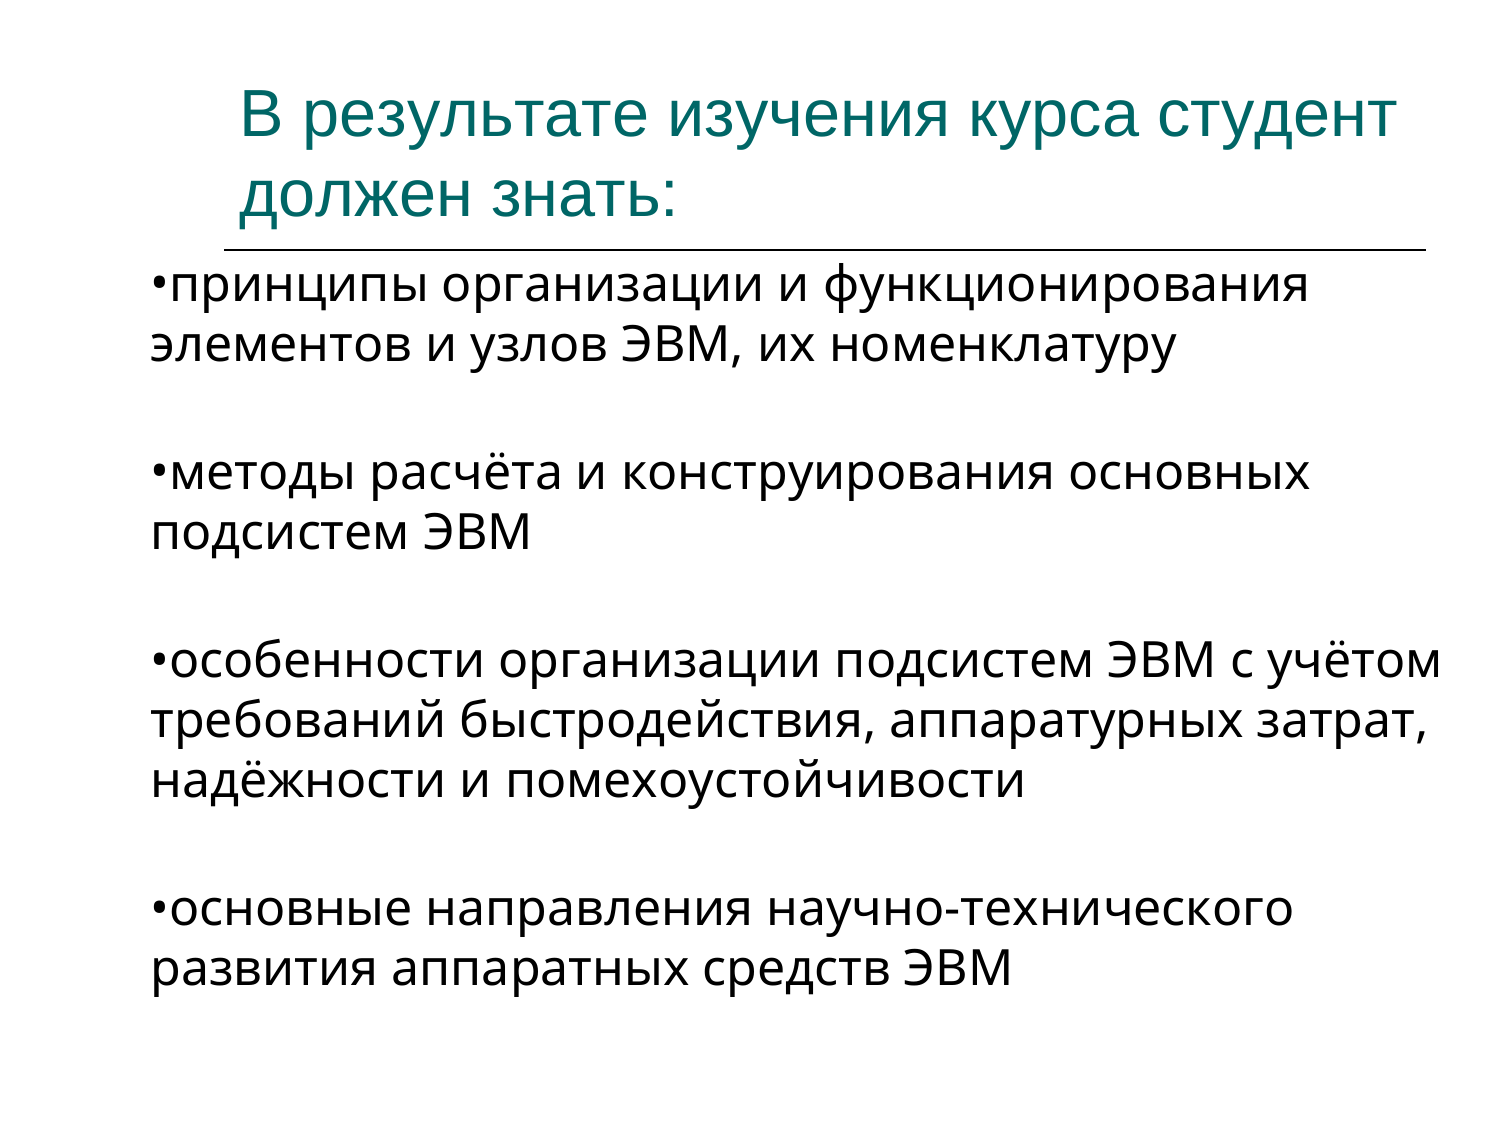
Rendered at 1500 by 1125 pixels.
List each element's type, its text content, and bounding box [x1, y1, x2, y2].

text_box принципы организации и функционирования элементов и узлов ЭВМ, их номенклатуру методы расчёта и конструирования основных подсистем ЭВМ особенности организации подсистем ЭВМ с учётом требований быстродействия, аппаратурных затрат, надёжности и помехоустойчивости основные направления научно-технического развития аппаратных средств ЭВМ [135, 243, 1500, 1004]
title В результате изучения курса студент должен знать: [224, 49, 1425, 237]
